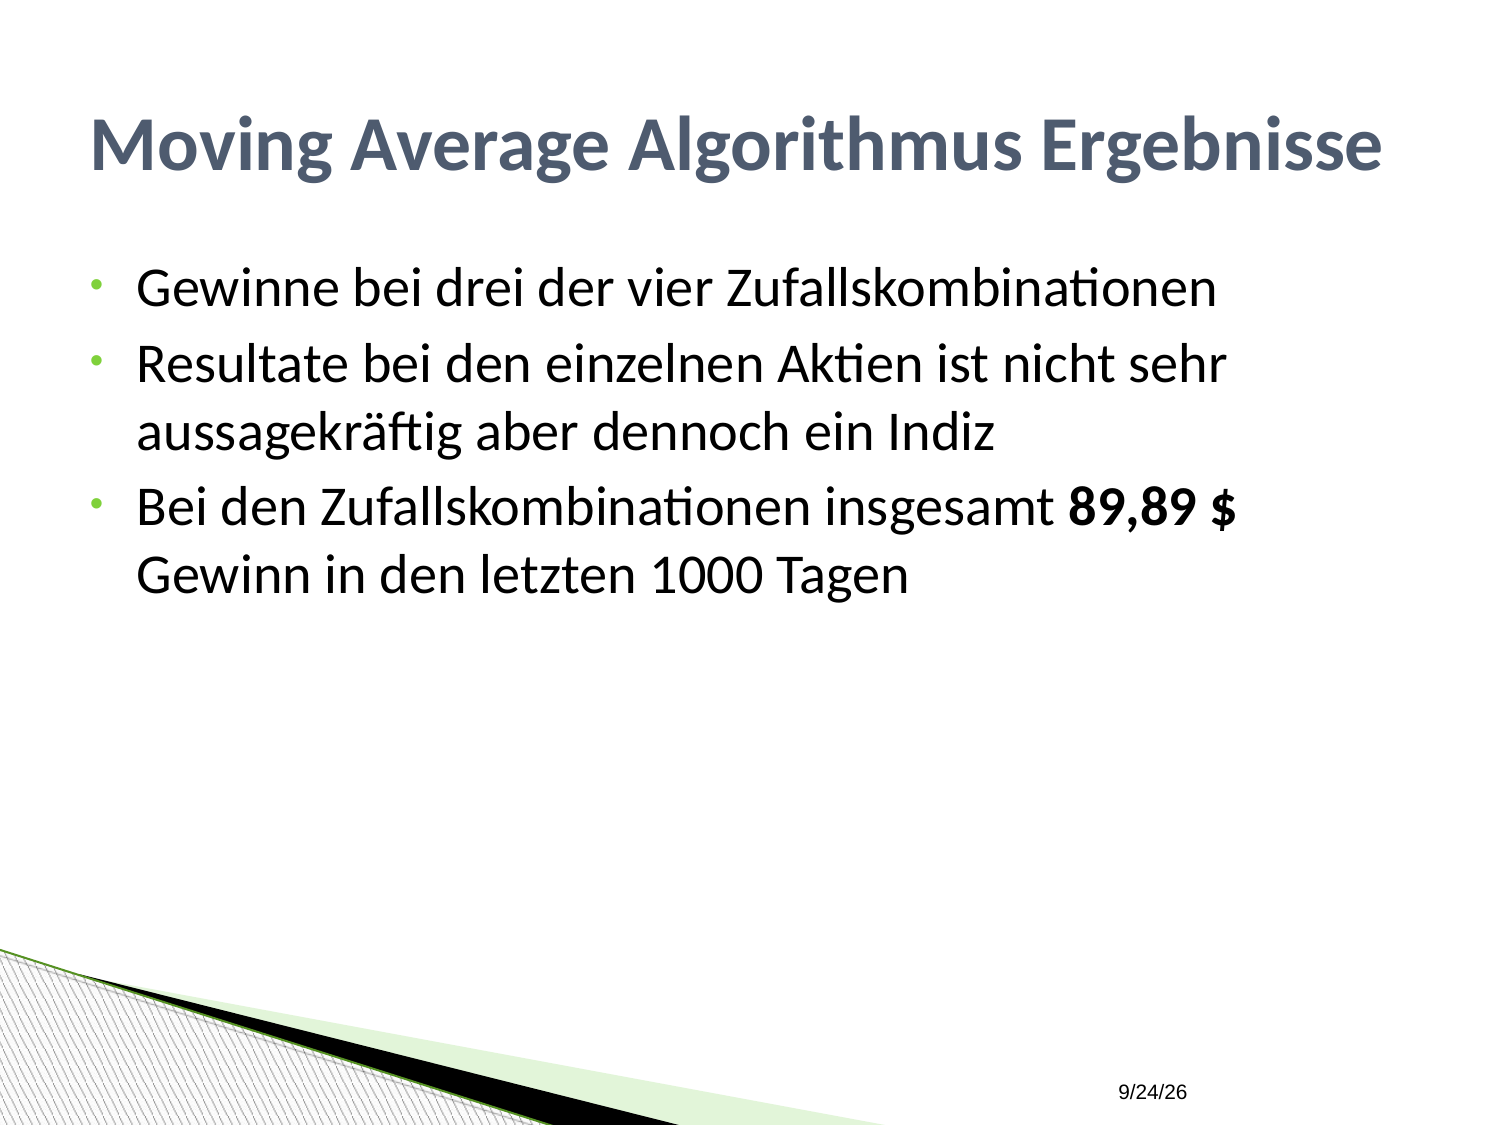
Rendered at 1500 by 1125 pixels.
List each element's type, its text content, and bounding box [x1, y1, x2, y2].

list Gewinne bei drei der vier Zufallskombinationen Resultate bei den einzelnen Aktien ist nicht sehr aussagekräftig aber dennoch ein Indiz Bei den Zufallskombinationen insgesamt 89,89 $ Gewinn in den letzten 1000 Tagen [75, 243, 1425, 986]
title Moving Average Algorithmus Ergebnisse [75, 45, 1425, 233]
picture [0, 952, 543, 1125]
slide_number 6/10/15 [1103, 1051, 1419, 1112]
